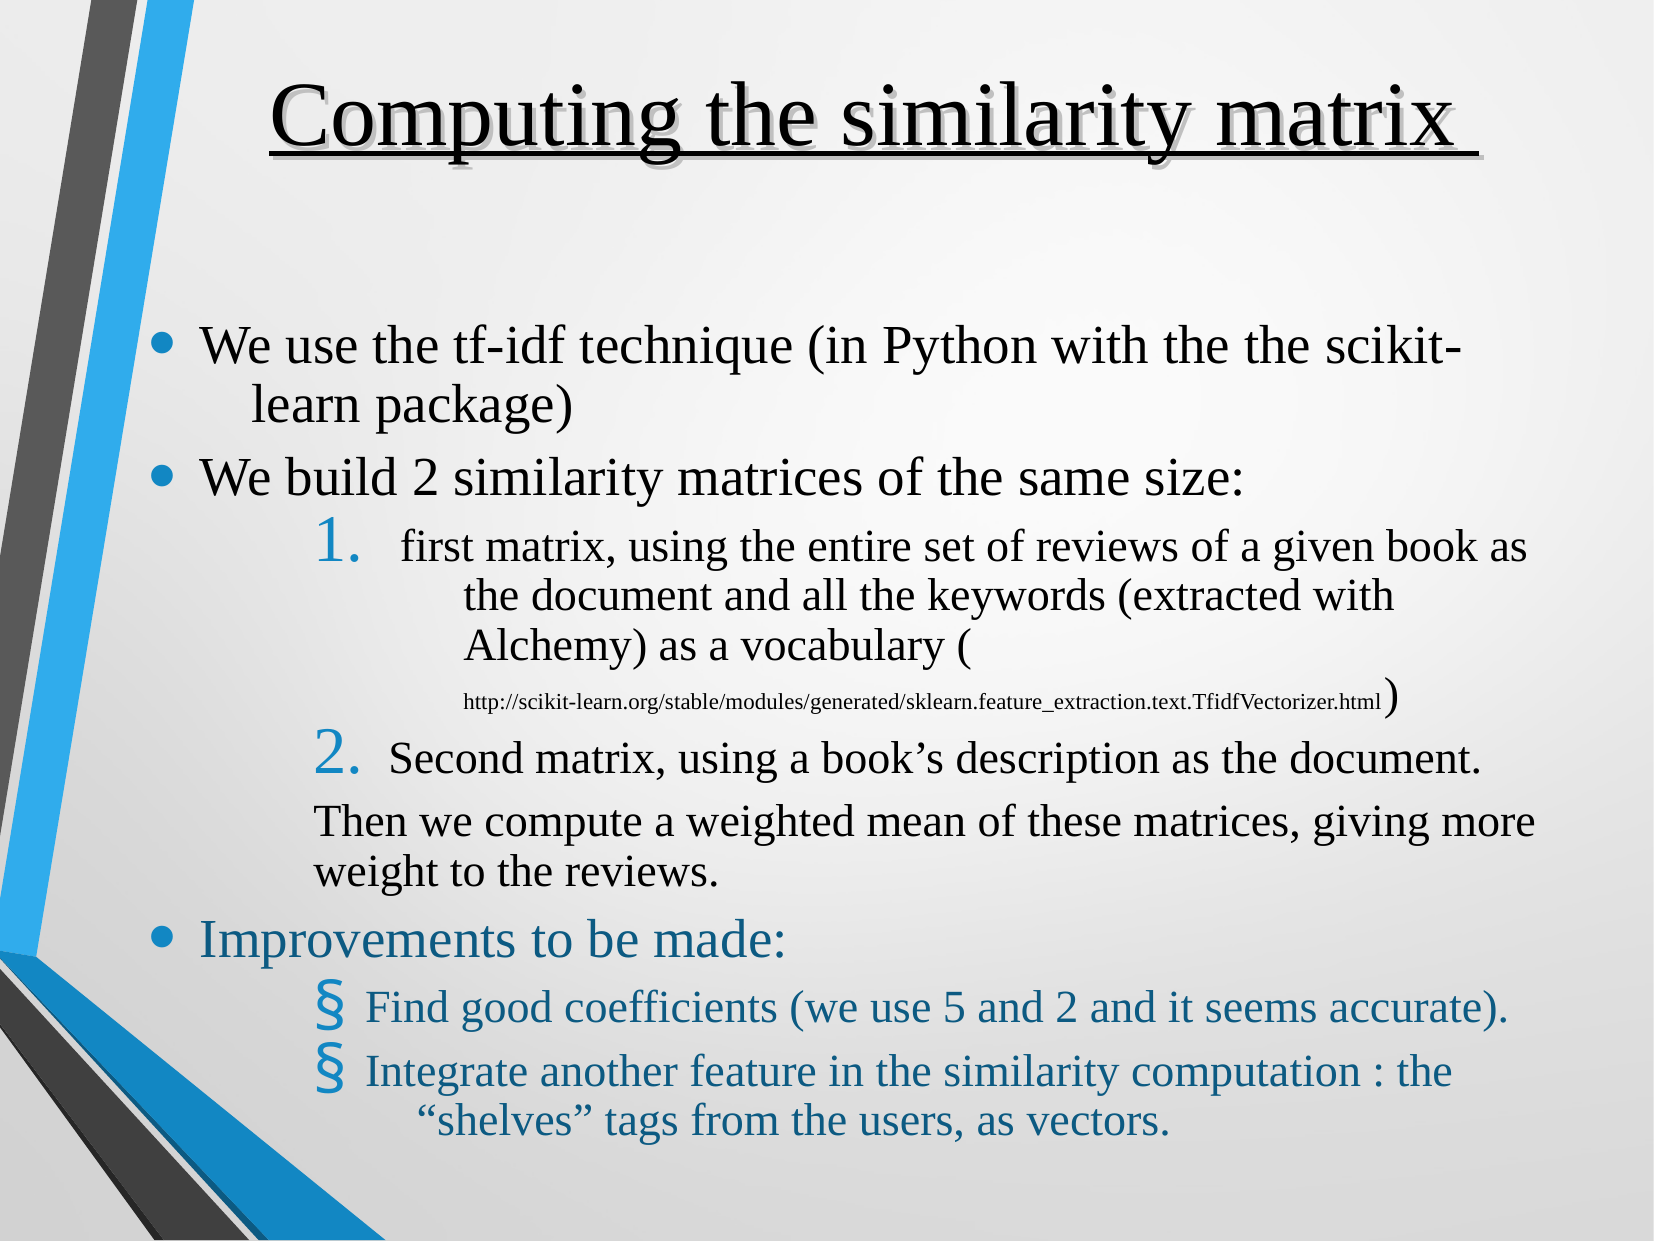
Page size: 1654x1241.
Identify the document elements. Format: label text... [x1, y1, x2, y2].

title Computing the similarity matrix [177, 22, 1571, 197]
list We use the tf-idf technique (in Python with the the scikit-learn package) We build 2 similarity matrices of the same size: first matrix, using the entire set of reviews of a given book as the document and all the keywords (extracted with Alchemy) as a vocabulary (http://scikit-learn.org/stable/modules/generated/sklearn.feature_extraction.text.TfidfVectorizer.html) Second matrix, using a book’s description as the document. Then we compute a weighted mean of these matrices, giving more weight to the reviews. Improvements to be made: Find good coefficients (we use 5 and 2 and it seems accurate). Integrate another feature in the similarity computation : the “shelves” tags from the users, as vectors. [133, 256, 1571, 1205]
